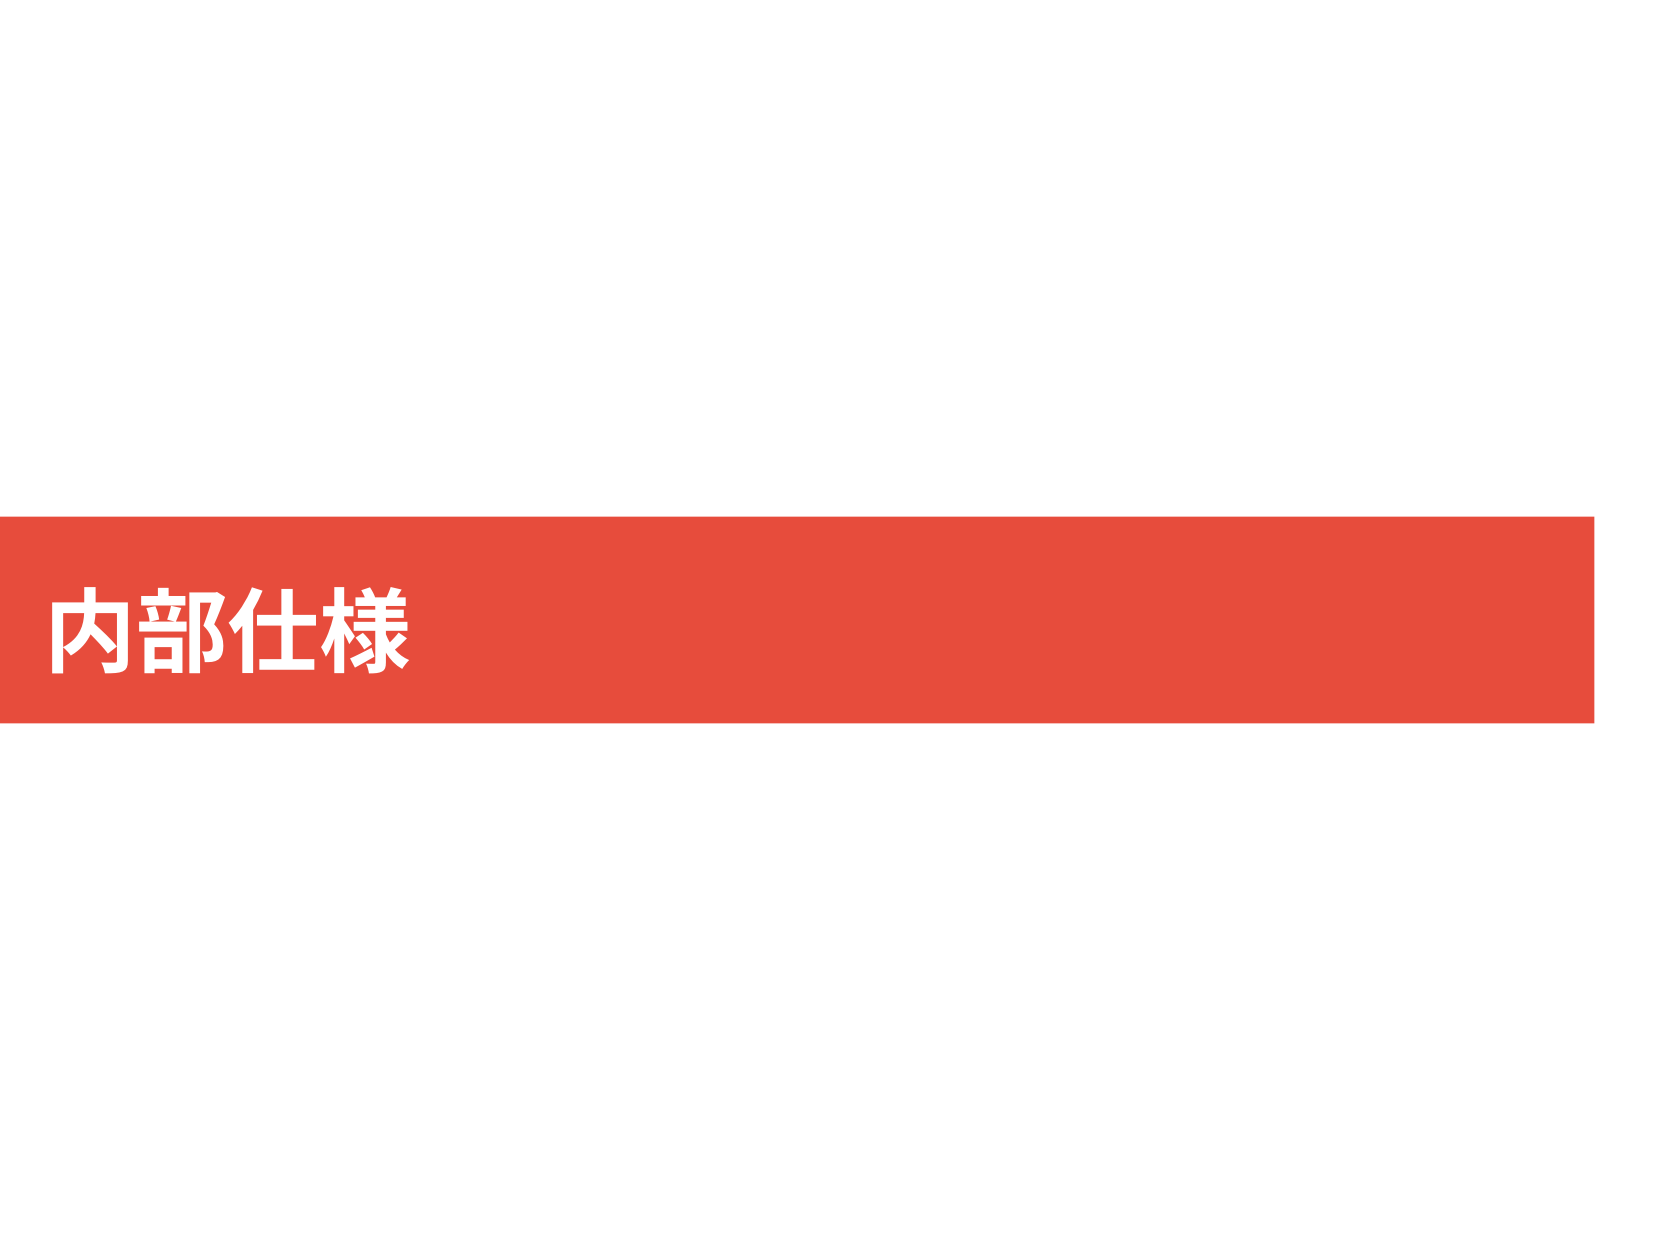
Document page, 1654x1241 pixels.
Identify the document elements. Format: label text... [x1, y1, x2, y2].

title 内部仕様 [44, 504, 1581, 746]
